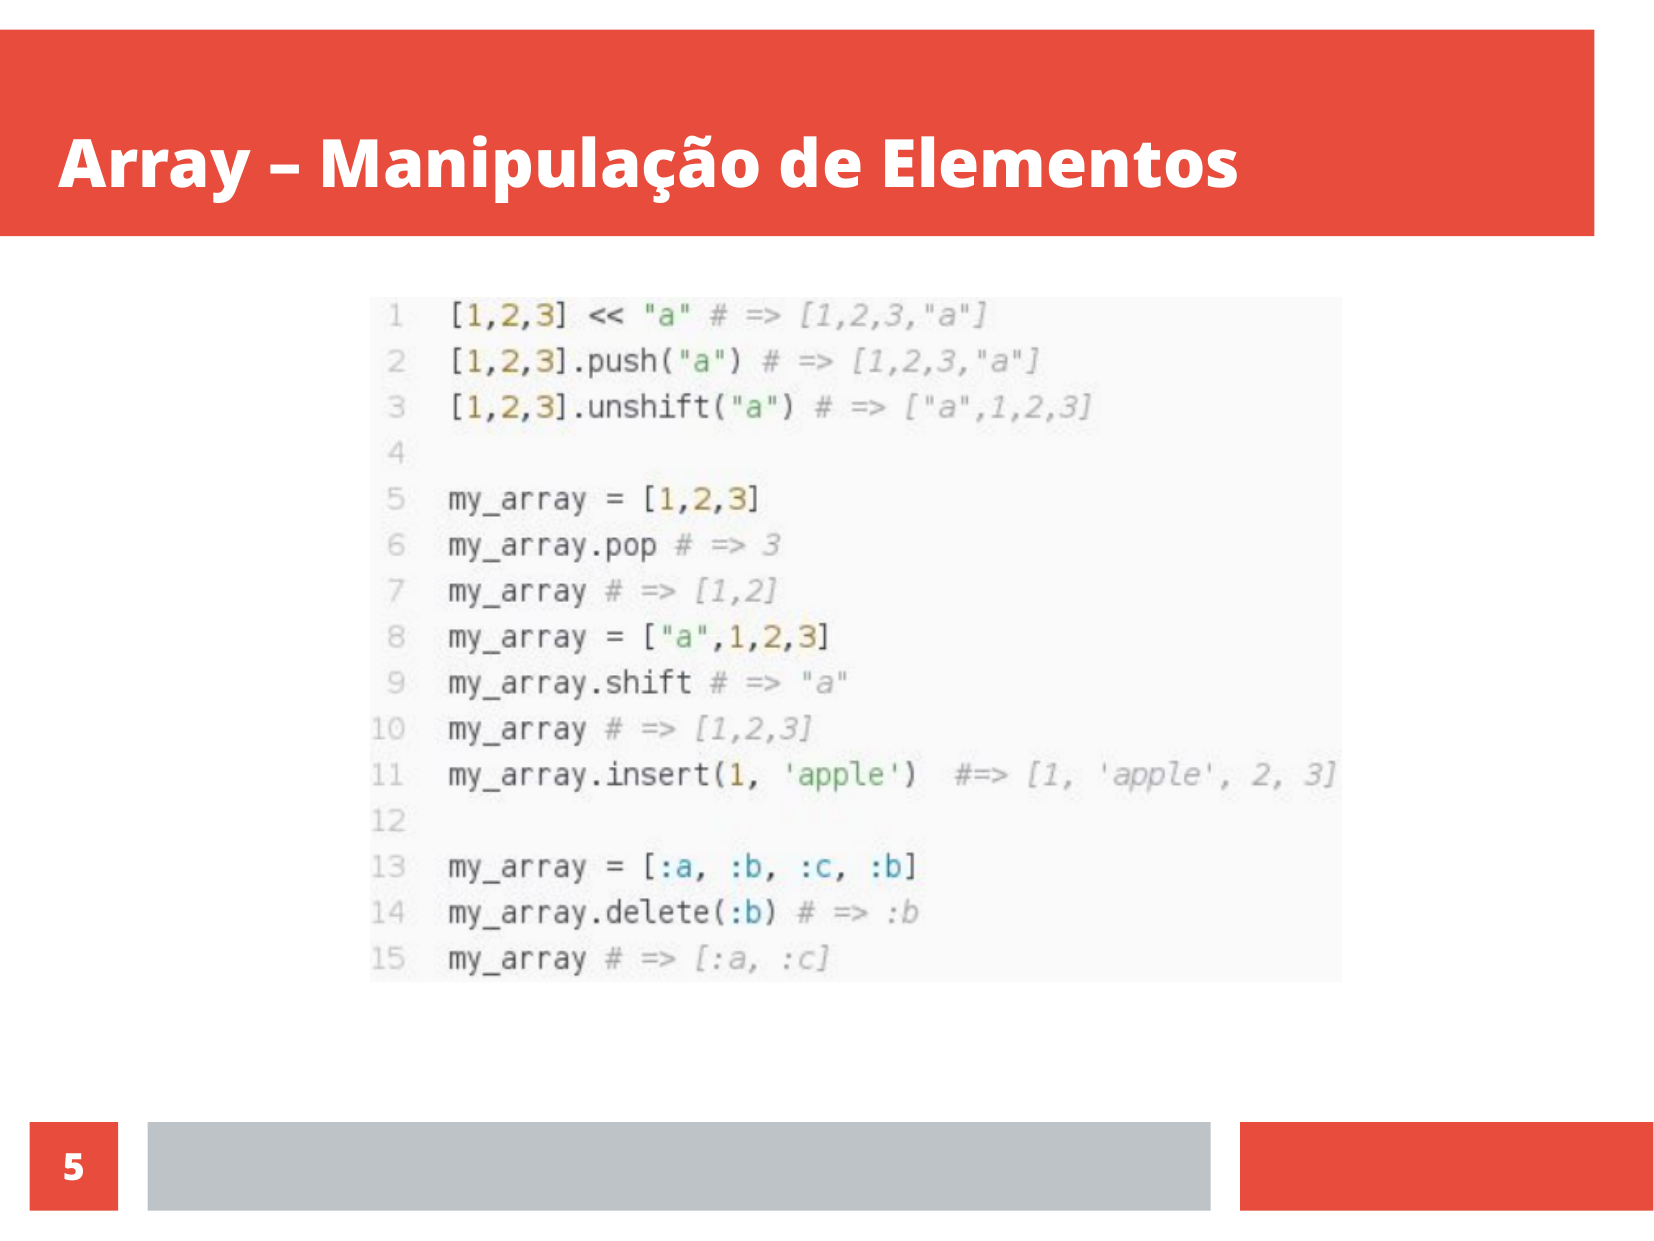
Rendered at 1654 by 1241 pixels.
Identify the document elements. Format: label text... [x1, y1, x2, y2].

picture [370, 297, 1342, 984]
title Array – Manipulação de Elementos [59, 59, 1595, 207]
